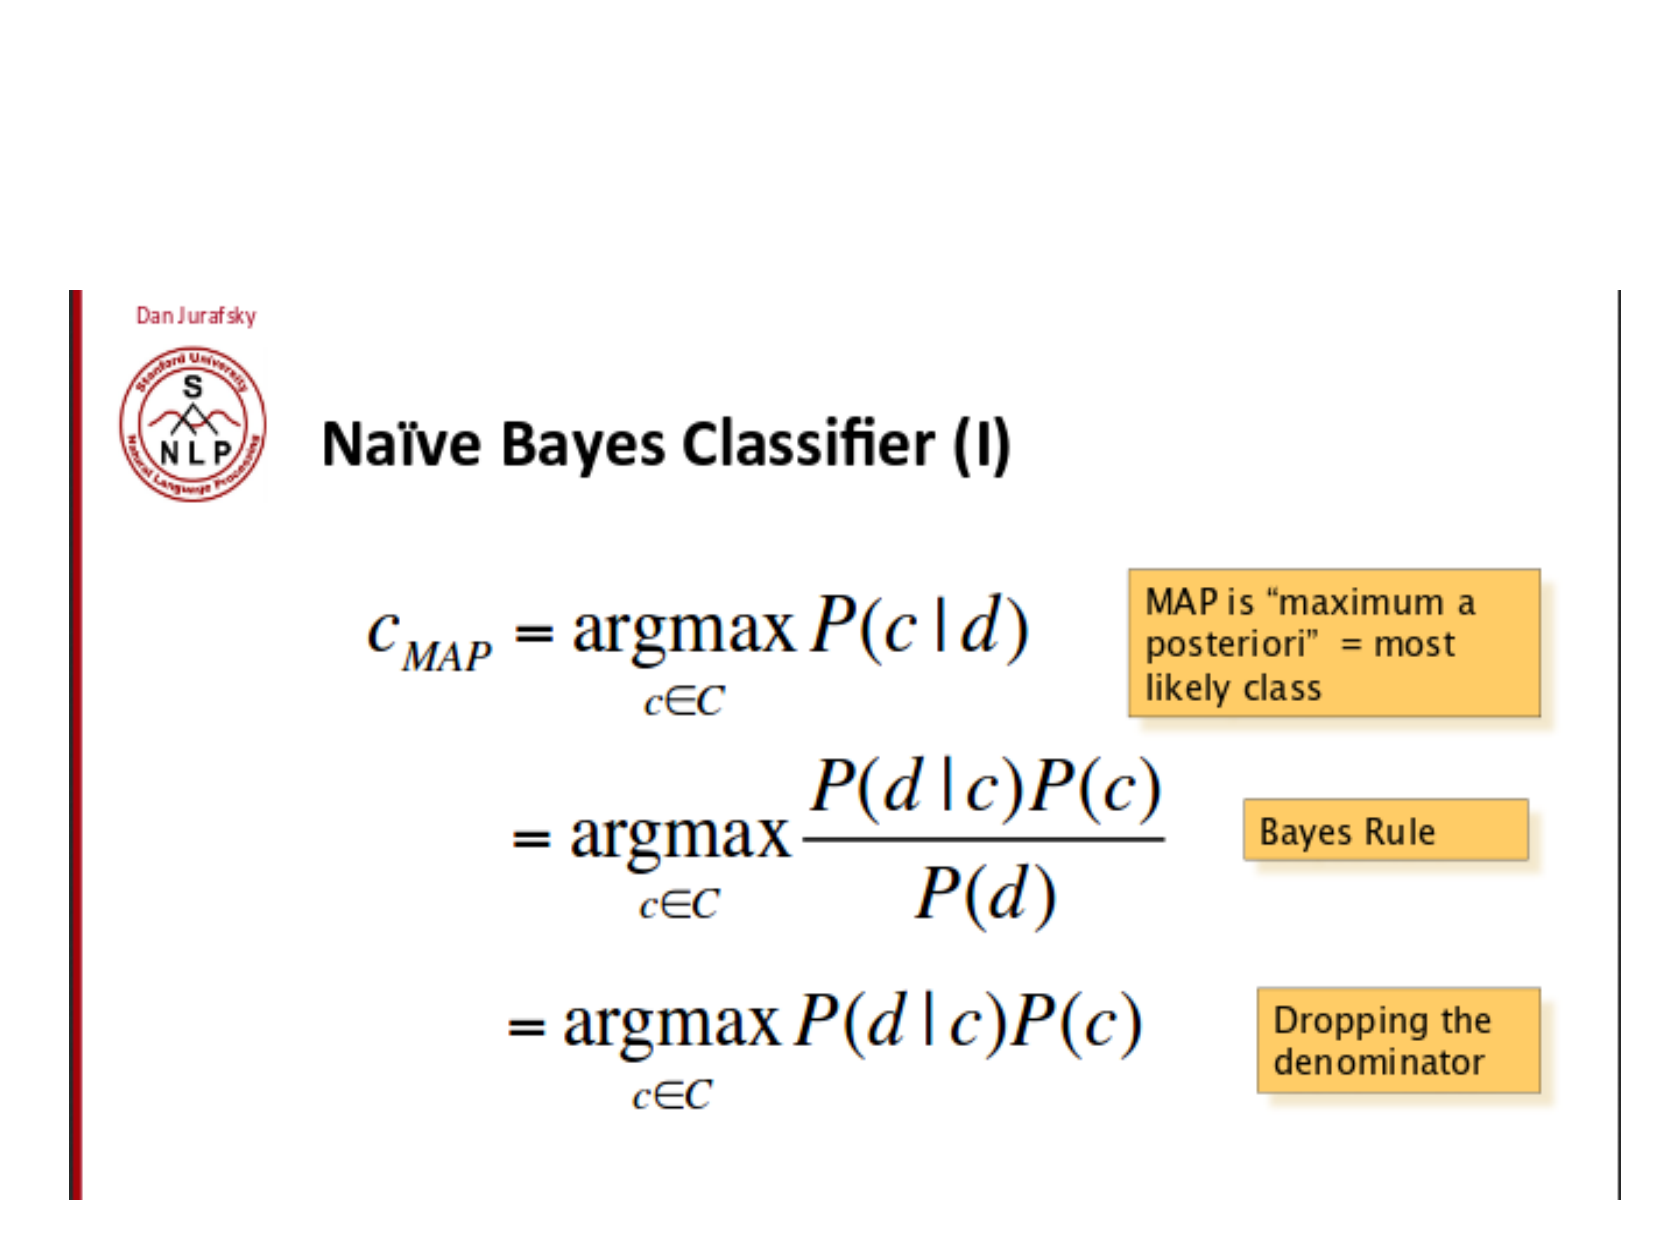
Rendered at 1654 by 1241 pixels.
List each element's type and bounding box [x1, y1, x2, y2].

picture [69, 290, 1621, 1201]
